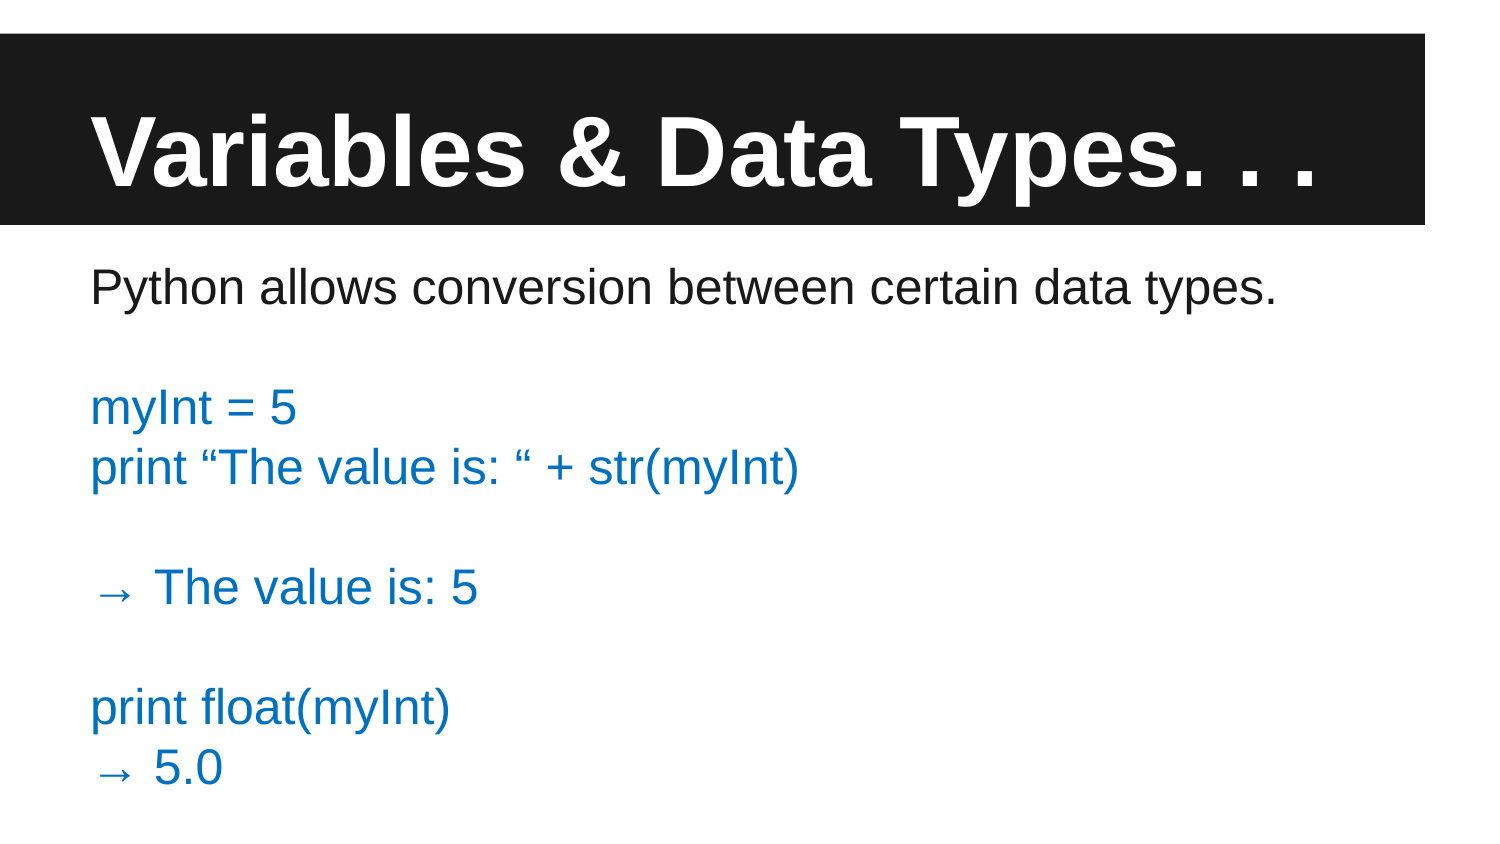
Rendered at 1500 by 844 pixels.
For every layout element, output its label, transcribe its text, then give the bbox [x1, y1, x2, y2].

list Python allows conversion between certain data types. myInt = 5 print “The value is: “ + str(myInt) → The value is: 5 print float(myInt) → 5.0 [75, 239, 1425, 838]
title Variables & Data Types. . . [75, 33, 1425, 221]
